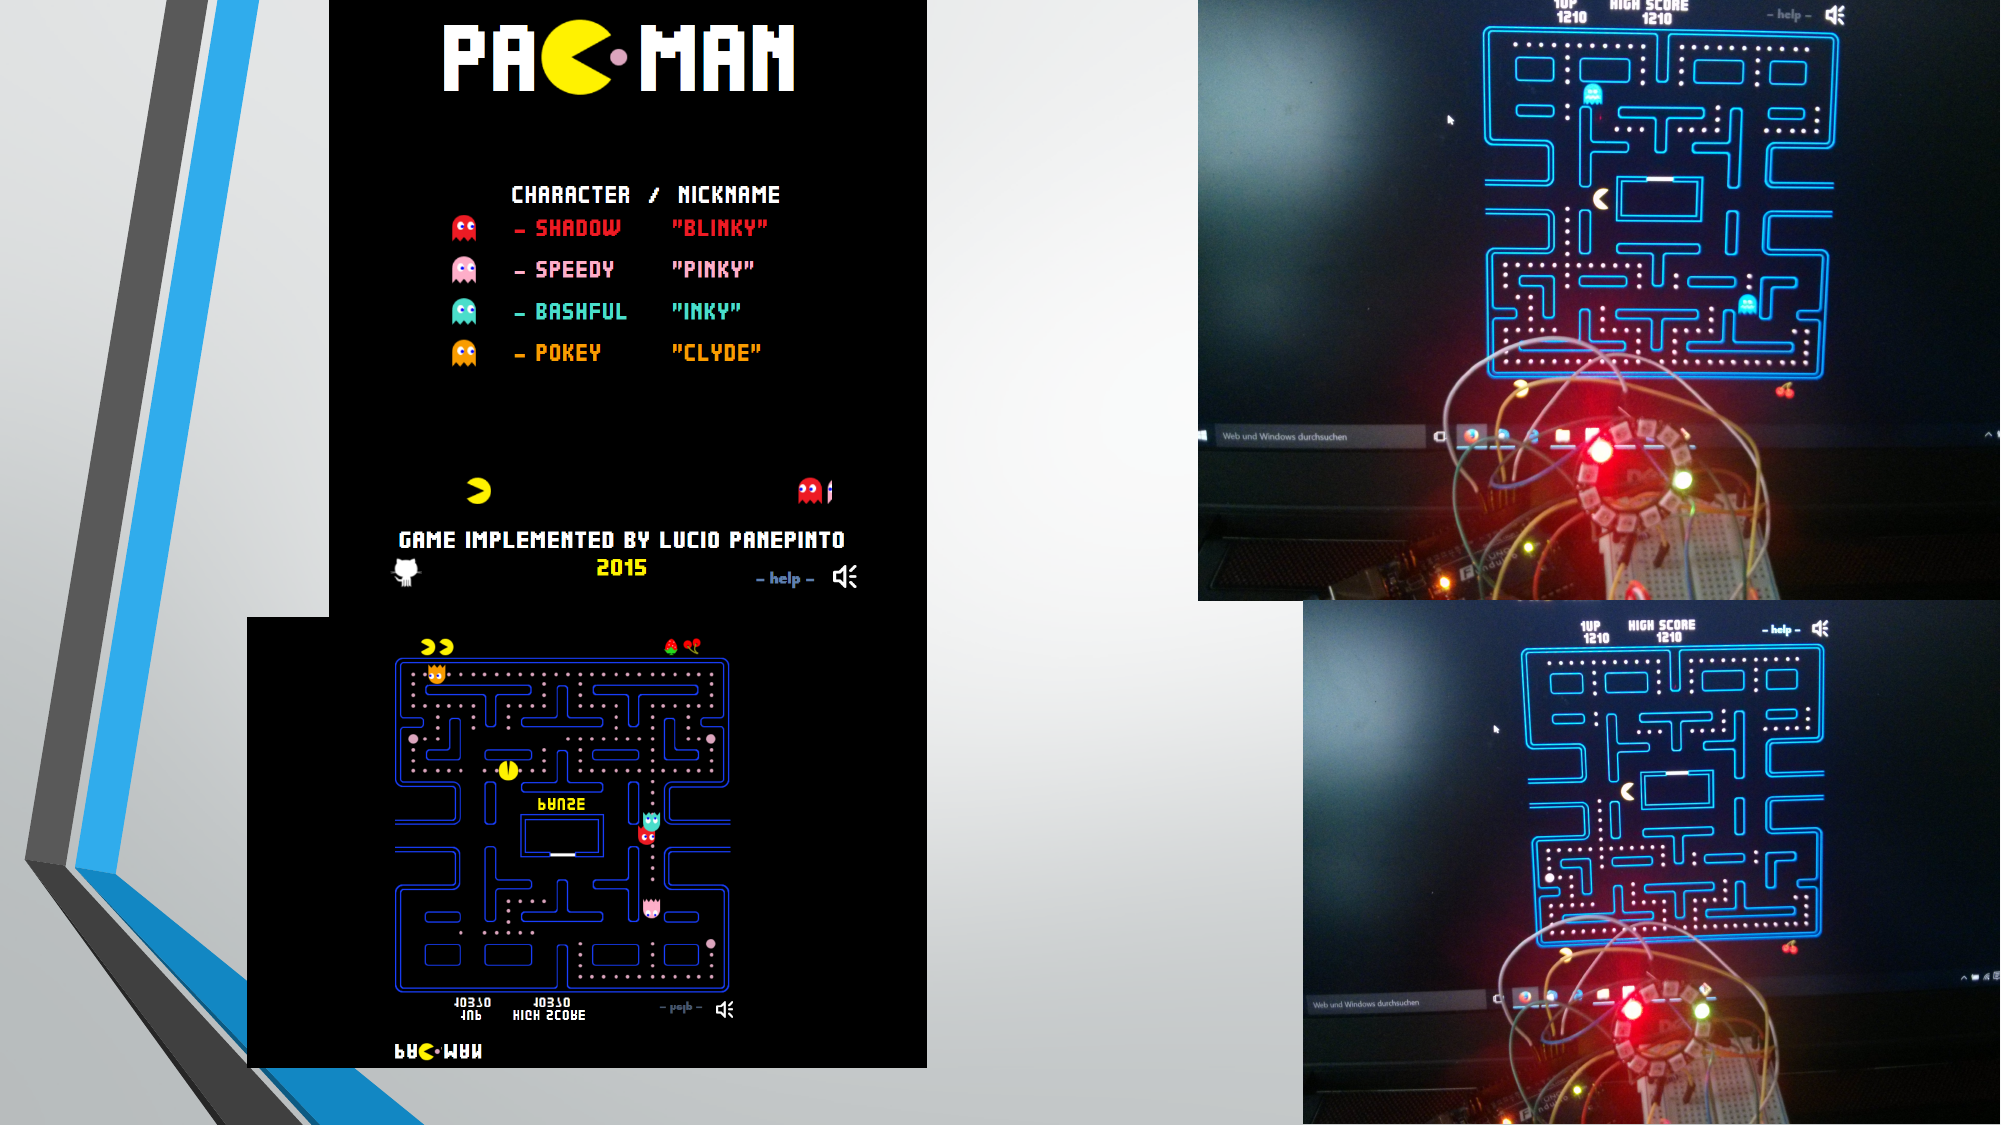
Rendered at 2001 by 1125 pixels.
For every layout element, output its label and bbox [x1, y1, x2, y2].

picture [247, 0, 927, 1068]
picture [1198, 0, 2000, 1124]
